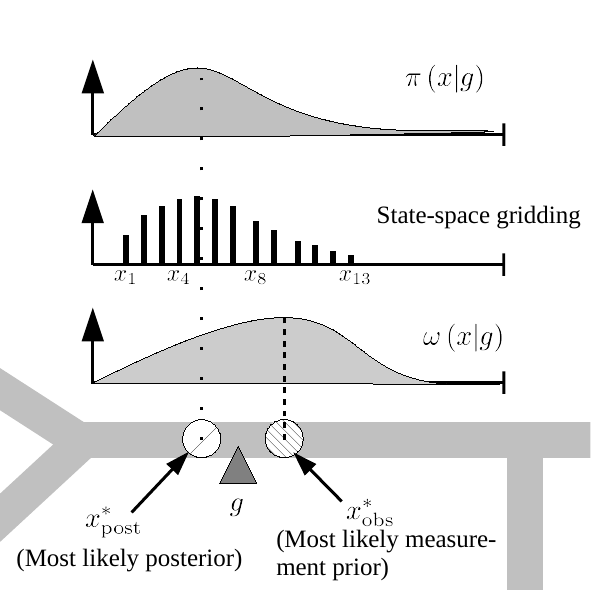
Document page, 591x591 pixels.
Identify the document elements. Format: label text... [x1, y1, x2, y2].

text_box (Most likely posterior) [1, 536, 257, 580]
text_box [265, 419, 304, 458]
picture [112, 267, 138, 286]
picture [403, 61, 488, 95]
picture [83, 503, 143, 539]
text_box (Most likely measure- ment prior) [261, 517, 564, 589]
picture [421, 320, 506, 354]
picture [344, 495, 396, 528]
picture [337, 267, 372, 286]
text_box [219, 446, 257, 484]
text_box [91, 317, 500, 385]
picture [242, 267, 268, 286]
text_box [94, 67, 494, 137]
text_box State-space gridding [361, 194, 591, 237]
picture [165, 267, 191, 286]
text_box [182, 419, 221, 458]
picture [225, 495, 250, 520]
